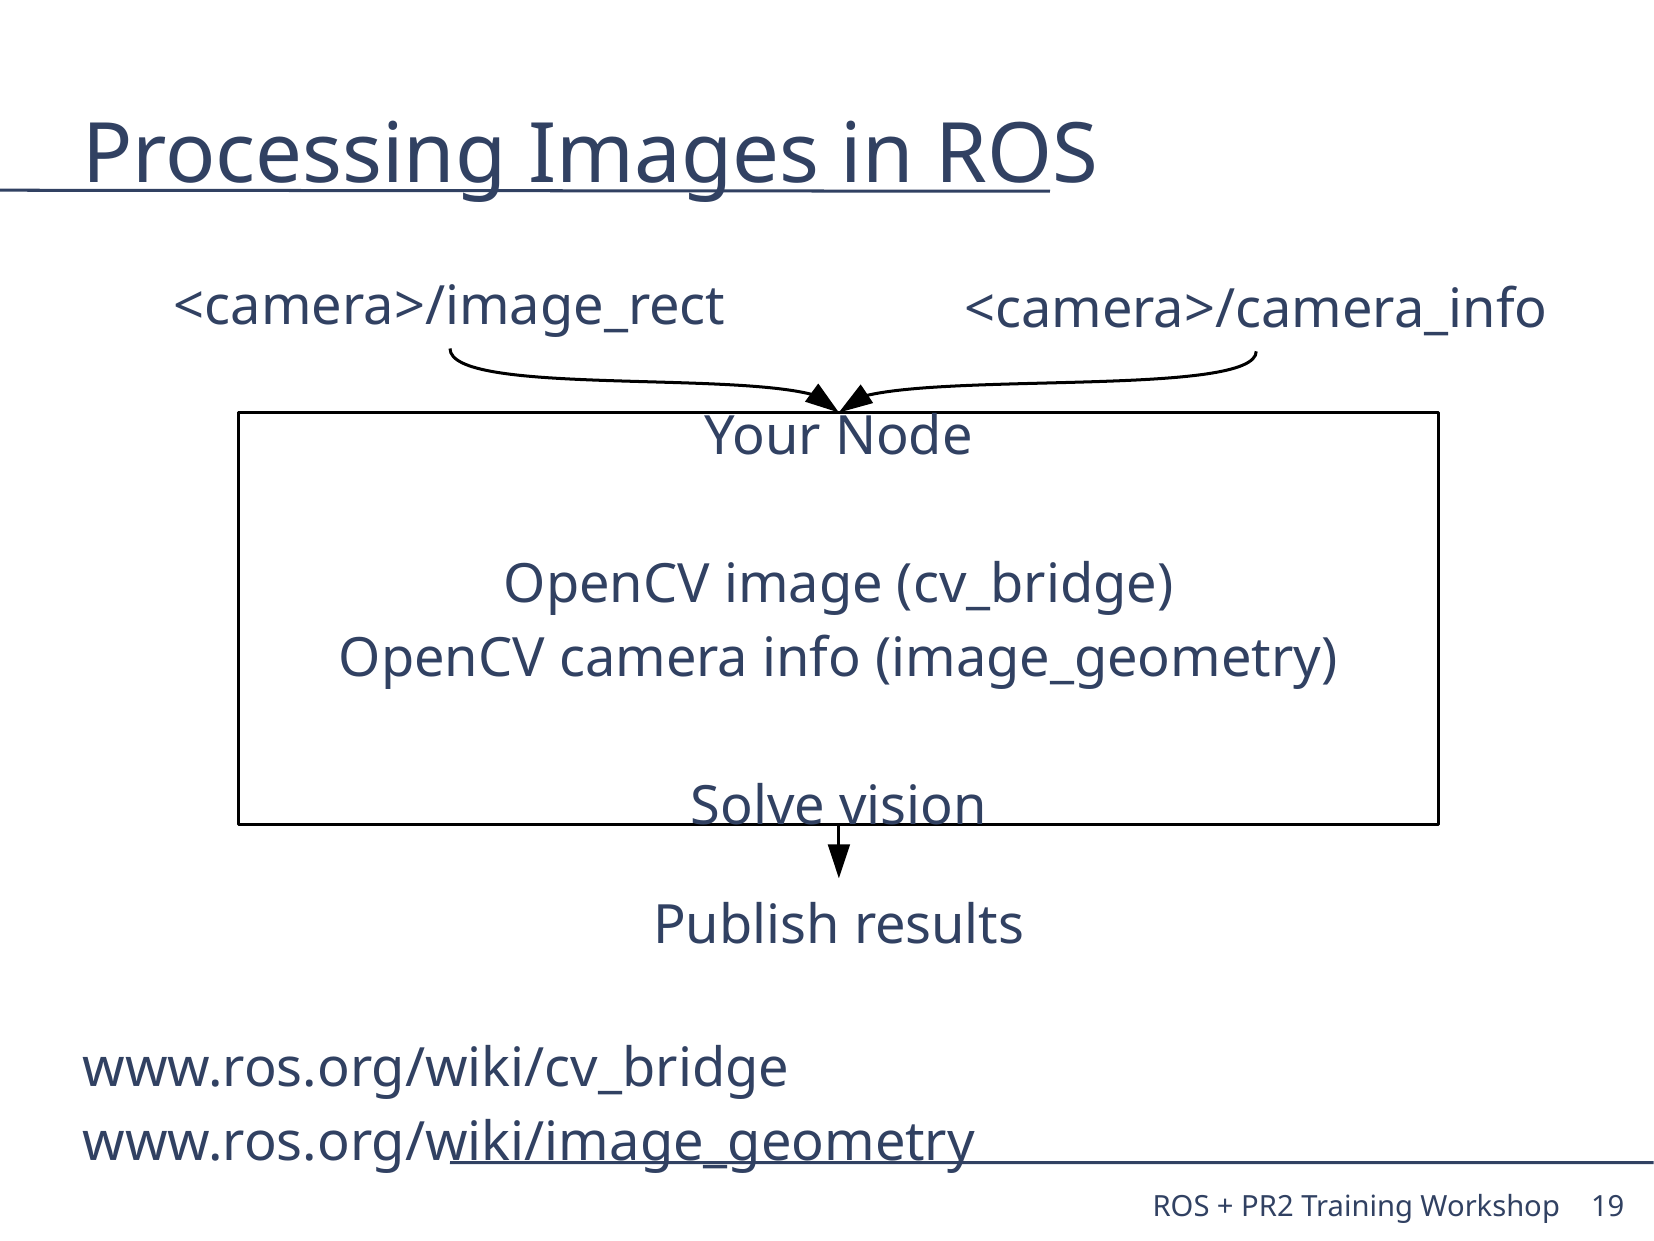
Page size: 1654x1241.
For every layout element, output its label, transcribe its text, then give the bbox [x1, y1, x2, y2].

text_box Publish results [576, 878, 1102, 956]
text_box <camera>/image_rect [112, 259, 788, 338]
list www.ros.org/wiki/cv_bridge www.ros.org/wiki/image_geometry [82, 1028, 1571, 1162]
text_box Your Node OpenCV image (cv_bridge) OpenCV camera info (image_geometry) Solve vision [238, 412, 1439, 825]
text_box <camera>/camera_info [900, 262, 1613, 341]
title Processing Images in ROS [82, 75, 1571, 226]
